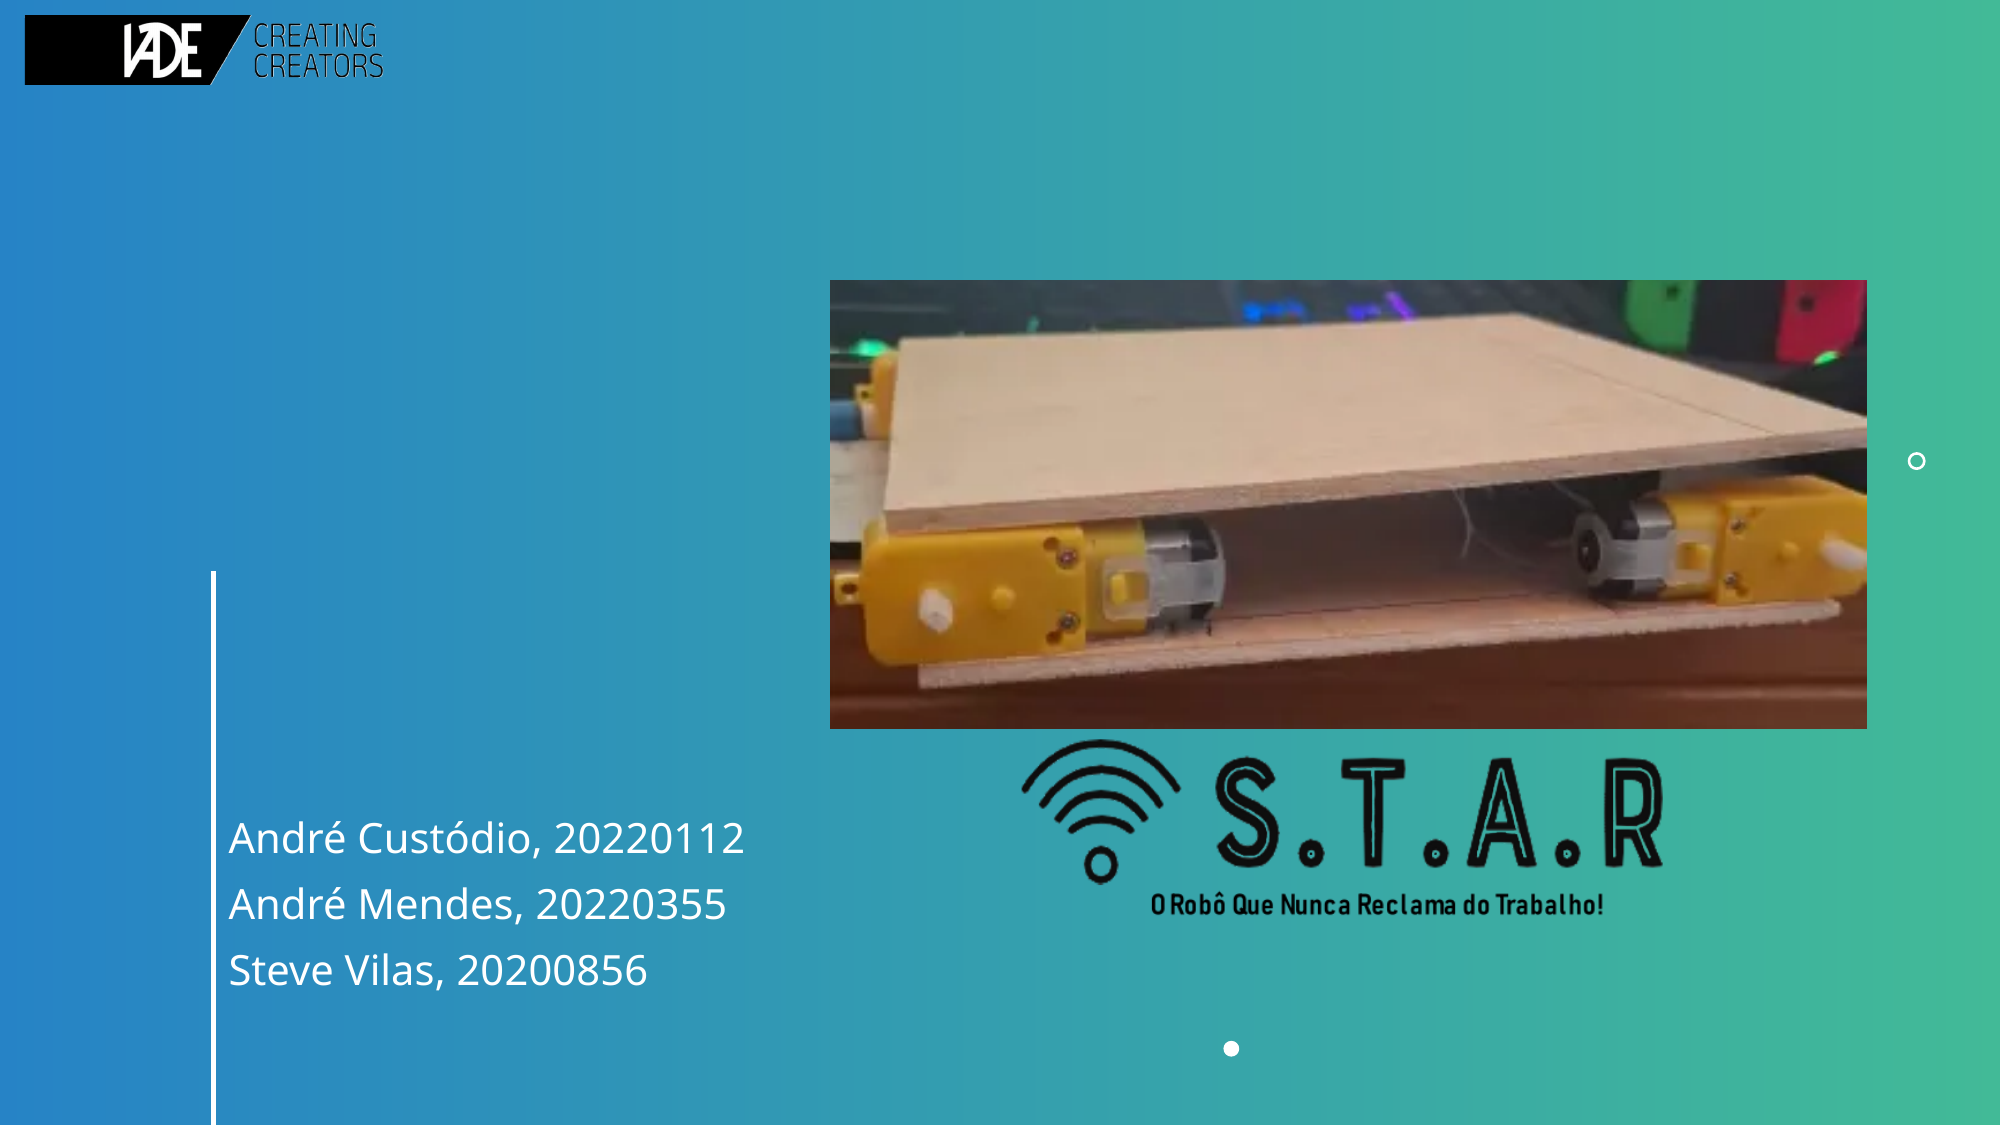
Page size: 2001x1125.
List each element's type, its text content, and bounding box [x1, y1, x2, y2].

subtitle André Custódio, 20220112 André Mendes, 20220355 Steve Vilas, 20200856 [216, 810, 955, 1007]
picture [21, 15, 391, 85]
picture [830, 280, 1867, 929]
text_box [0, 0, 2000, 1125]
